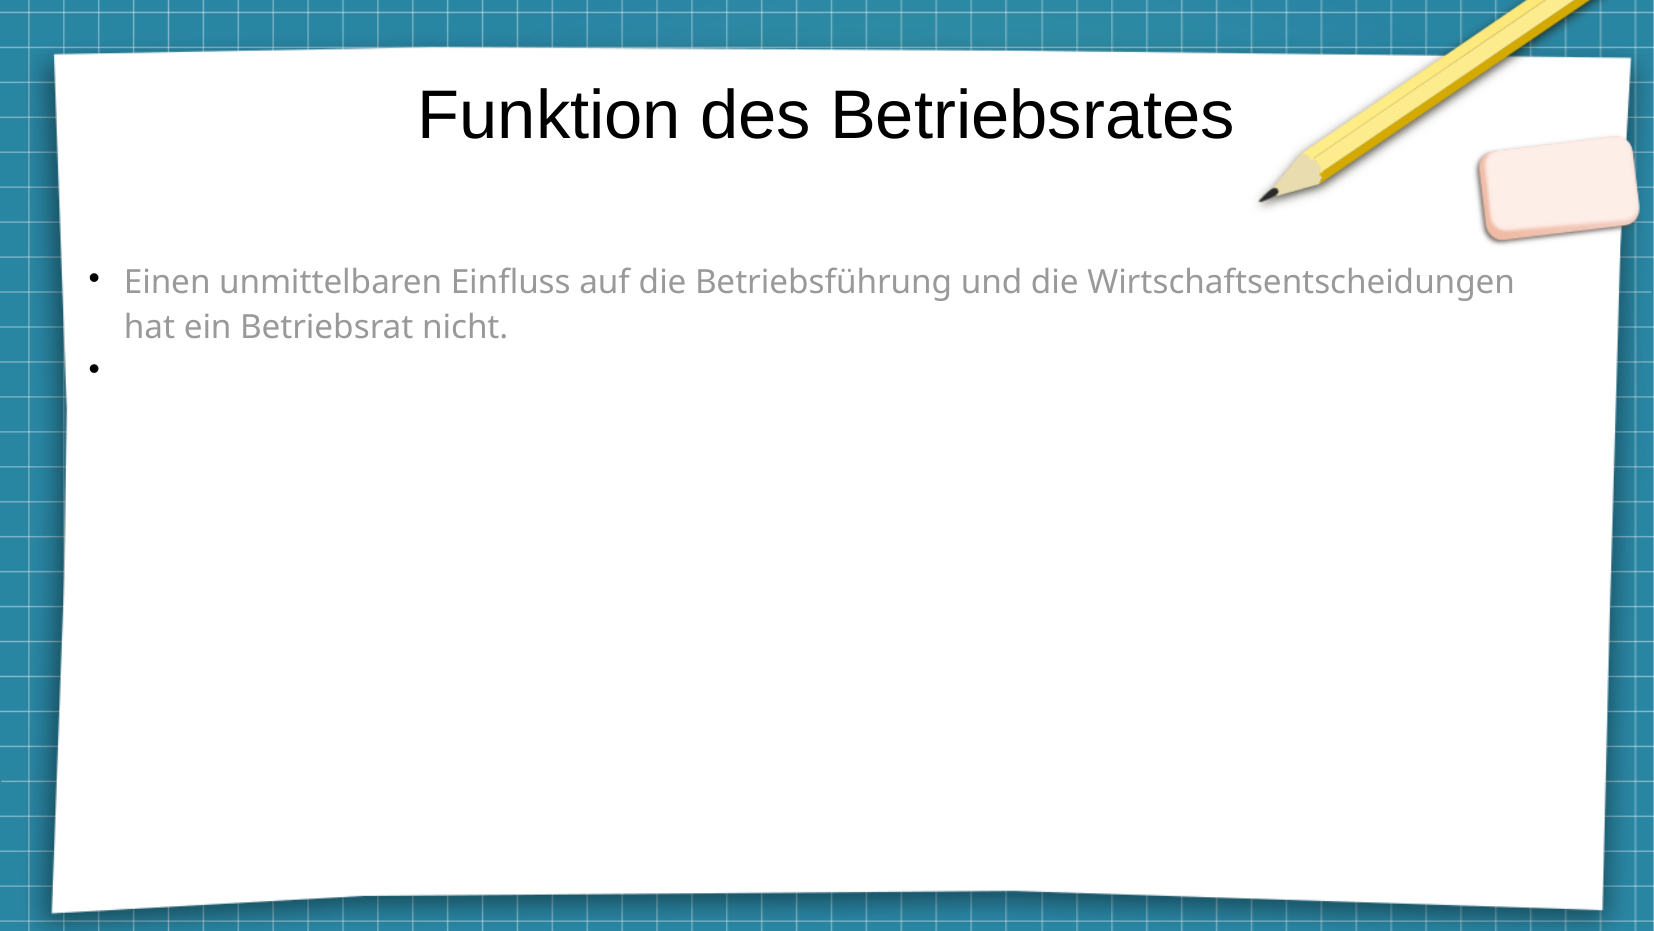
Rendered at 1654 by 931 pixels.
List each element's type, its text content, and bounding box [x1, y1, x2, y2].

title Funktion des Betriebsrates [82, 37, 1571, 193]
picture [0, 0, 1654, 931]
list Einen unmittelbaren Einfluss auf die Betriebsführung und die Wirtschaftsentscheidungen hat ein Betriebsrat nicht. [88, 257, 1577, 798]
